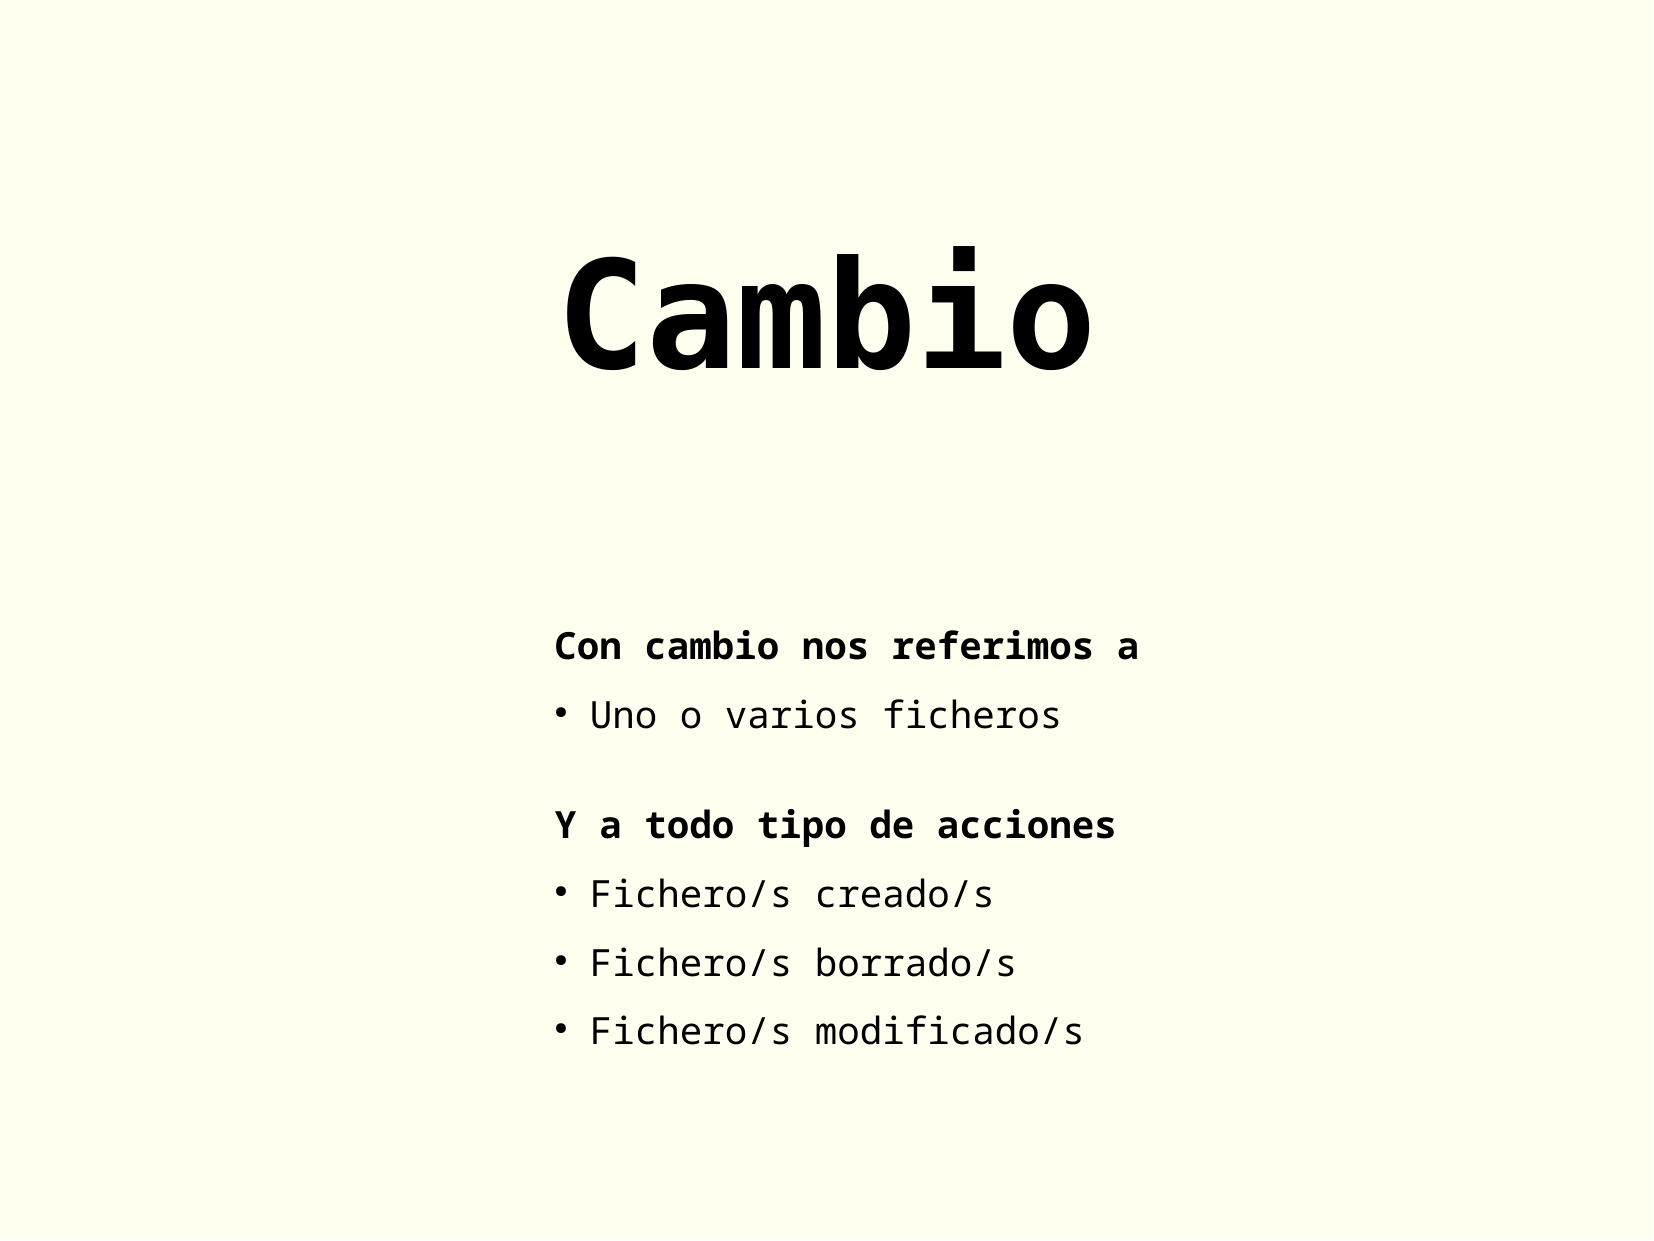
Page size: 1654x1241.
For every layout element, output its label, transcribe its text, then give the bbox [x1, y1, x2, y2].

subtitle Cambio [82, 49, 1571, 585]
text_box Con cambio nos referimos a Uno o varios ficheros Y a todo tipo de acciones Fichero/s creado/s Fichero/s borrado/s Fichero/s modificado/s [539, 612, 1237, 1105]
